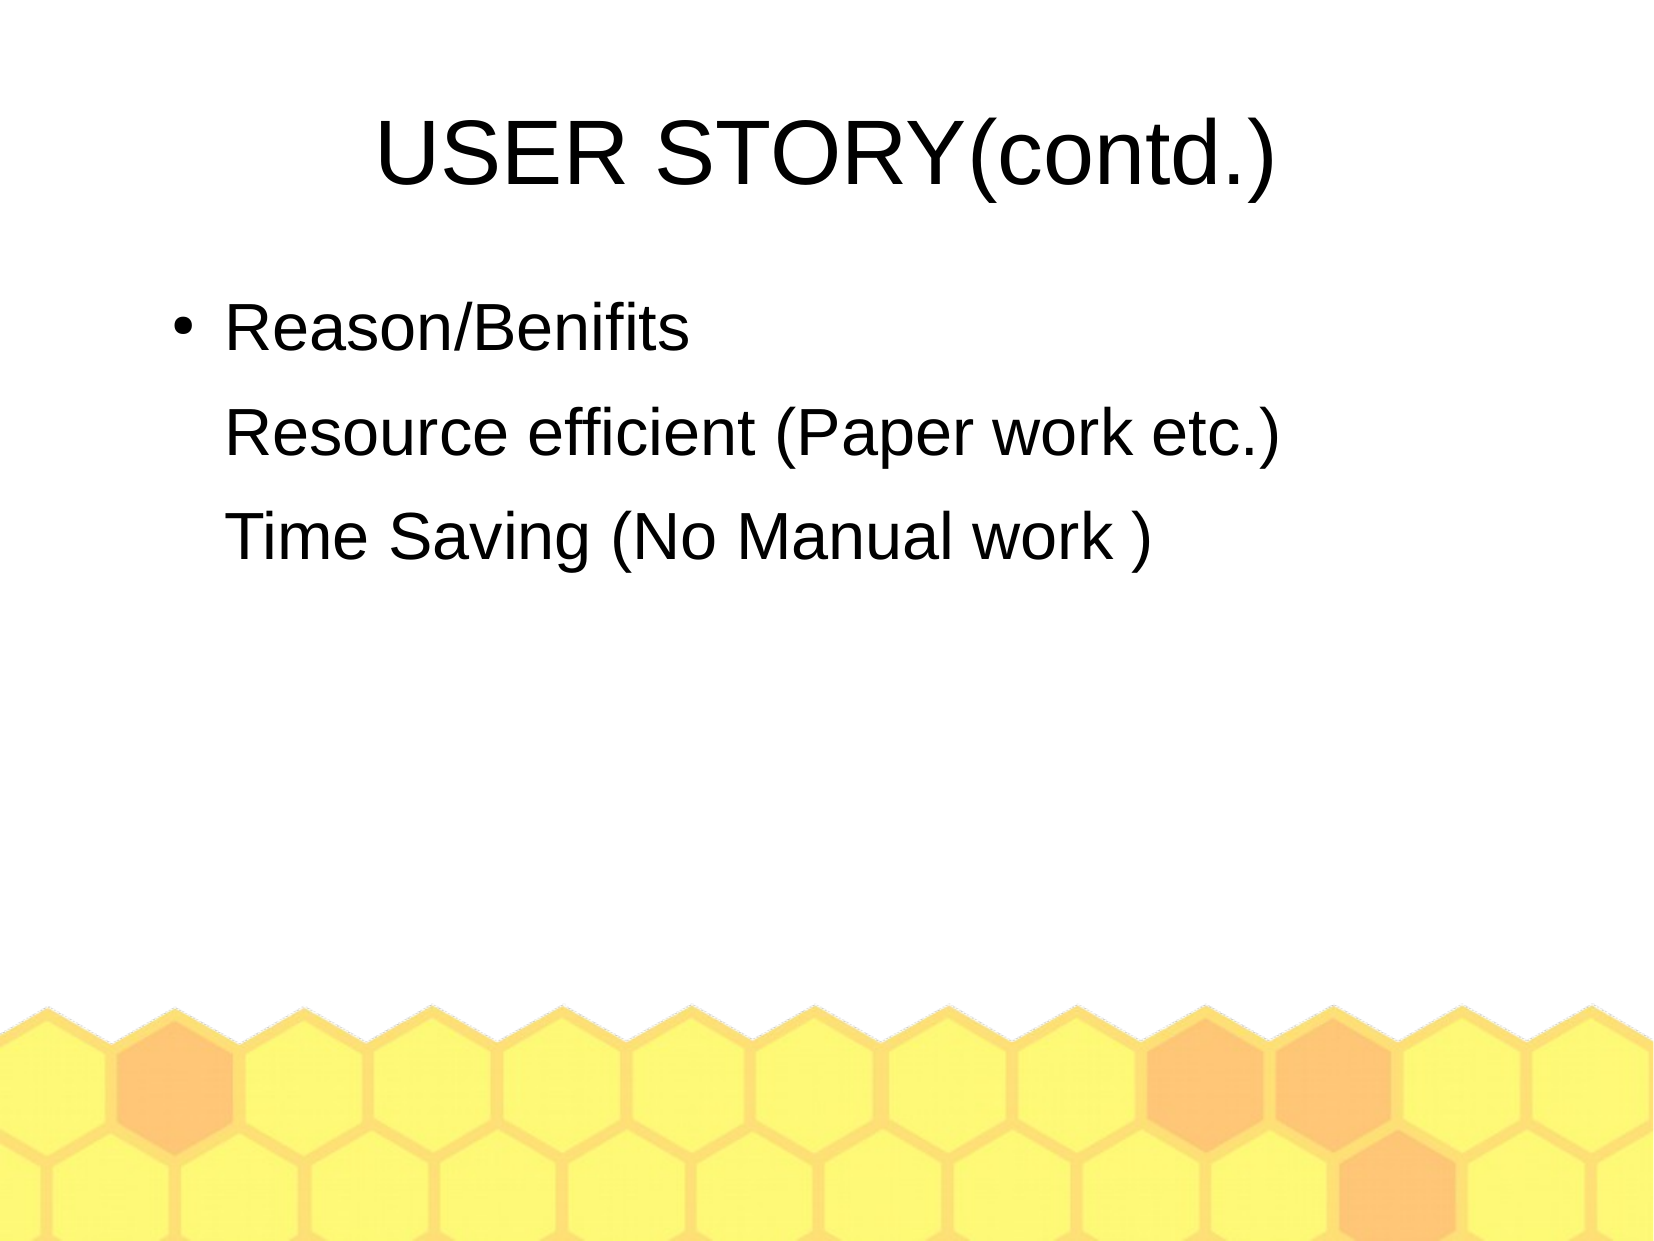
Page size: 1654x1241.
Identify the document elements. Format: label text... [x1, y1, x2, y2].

picture [0, 1001, 1654, 1241]
title USER STORY(contd.) [82, 49, 1571, 257]
list Reason/Benifits Resource efficient (Paper work etc.) Time Saving (No Manual work ) [153, 290, 1642, 1010]
